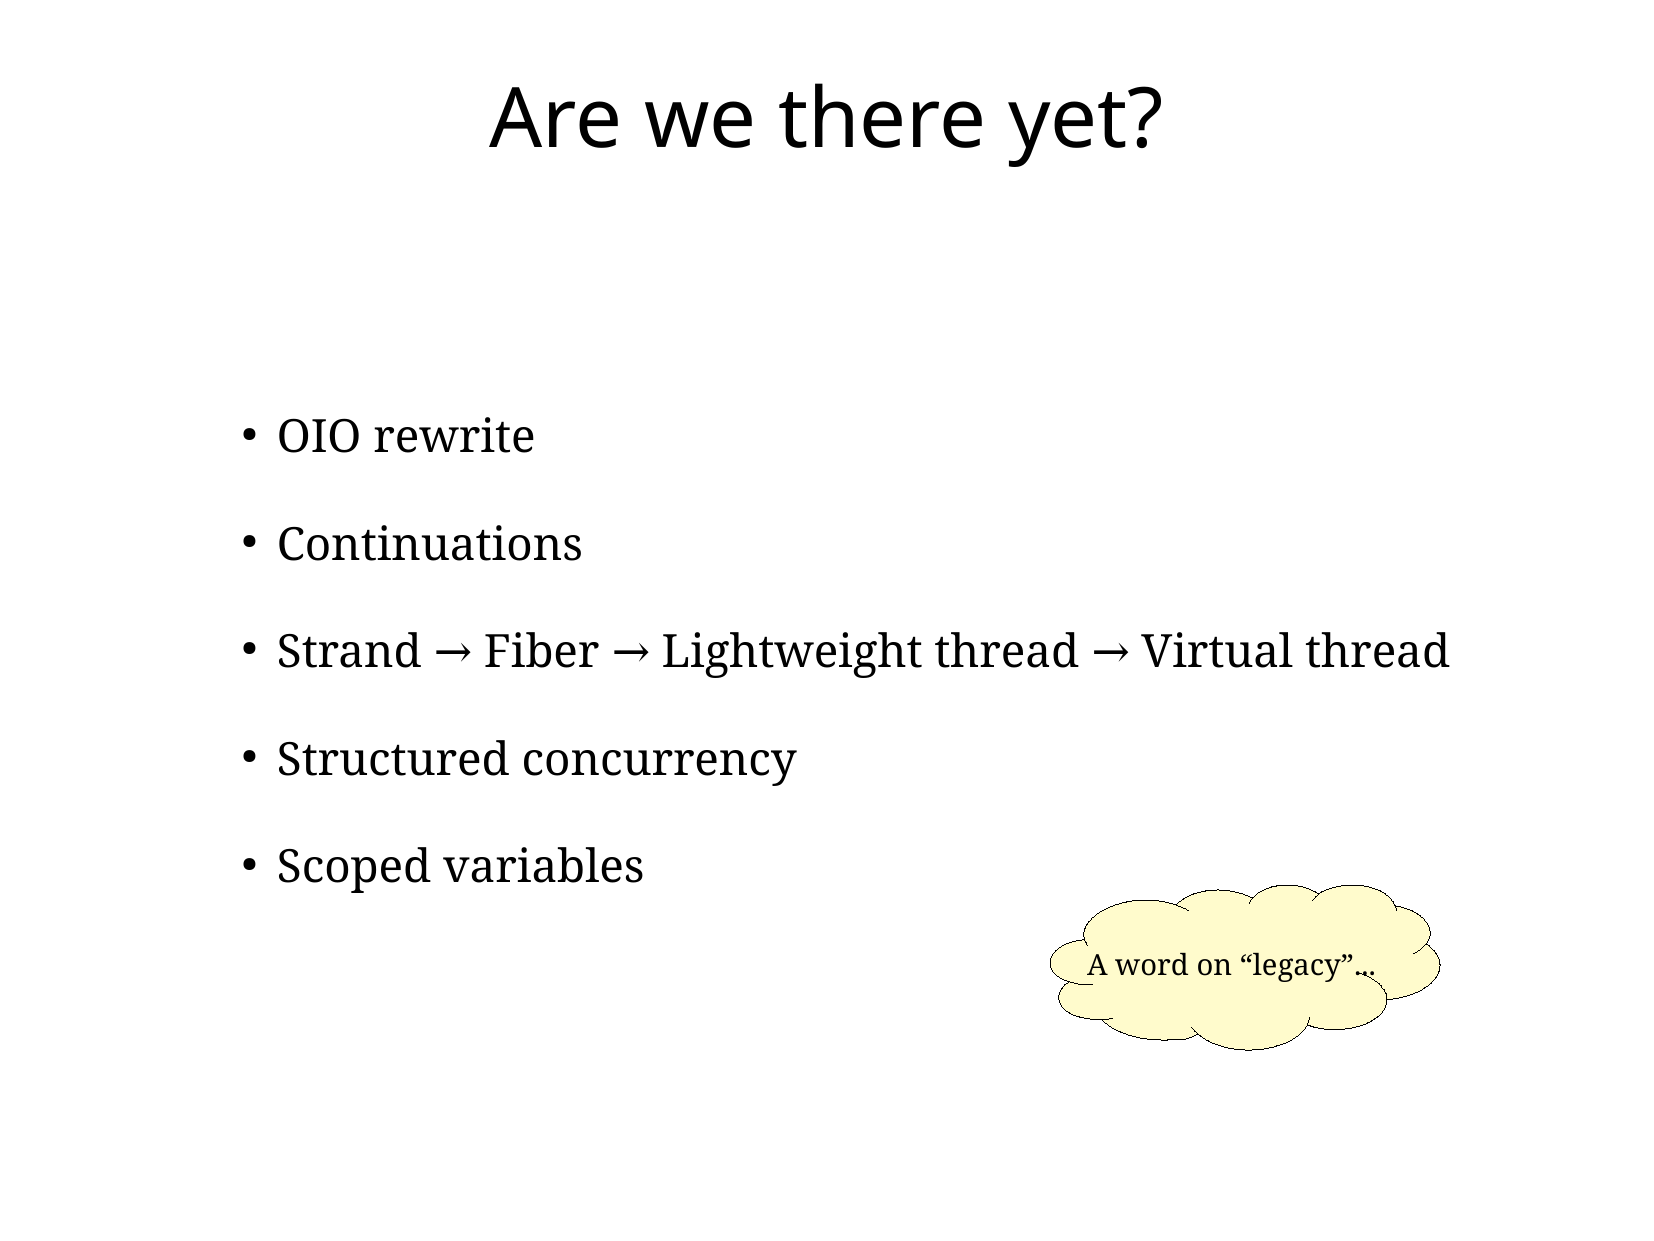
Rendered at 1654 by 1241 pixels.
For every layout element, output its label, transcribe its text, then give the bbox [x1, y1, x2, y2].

text_box OIO rewrite Continuations Strand → Fiber → Lightweight thread → Virtual thread Structured concurrency Scoped variables [226, 396, 1564, 978]
title Are we there yet? [83, 49, 1572, 181]
text_box A word on “legacy”... [1050, 885, 1441, 1051]
